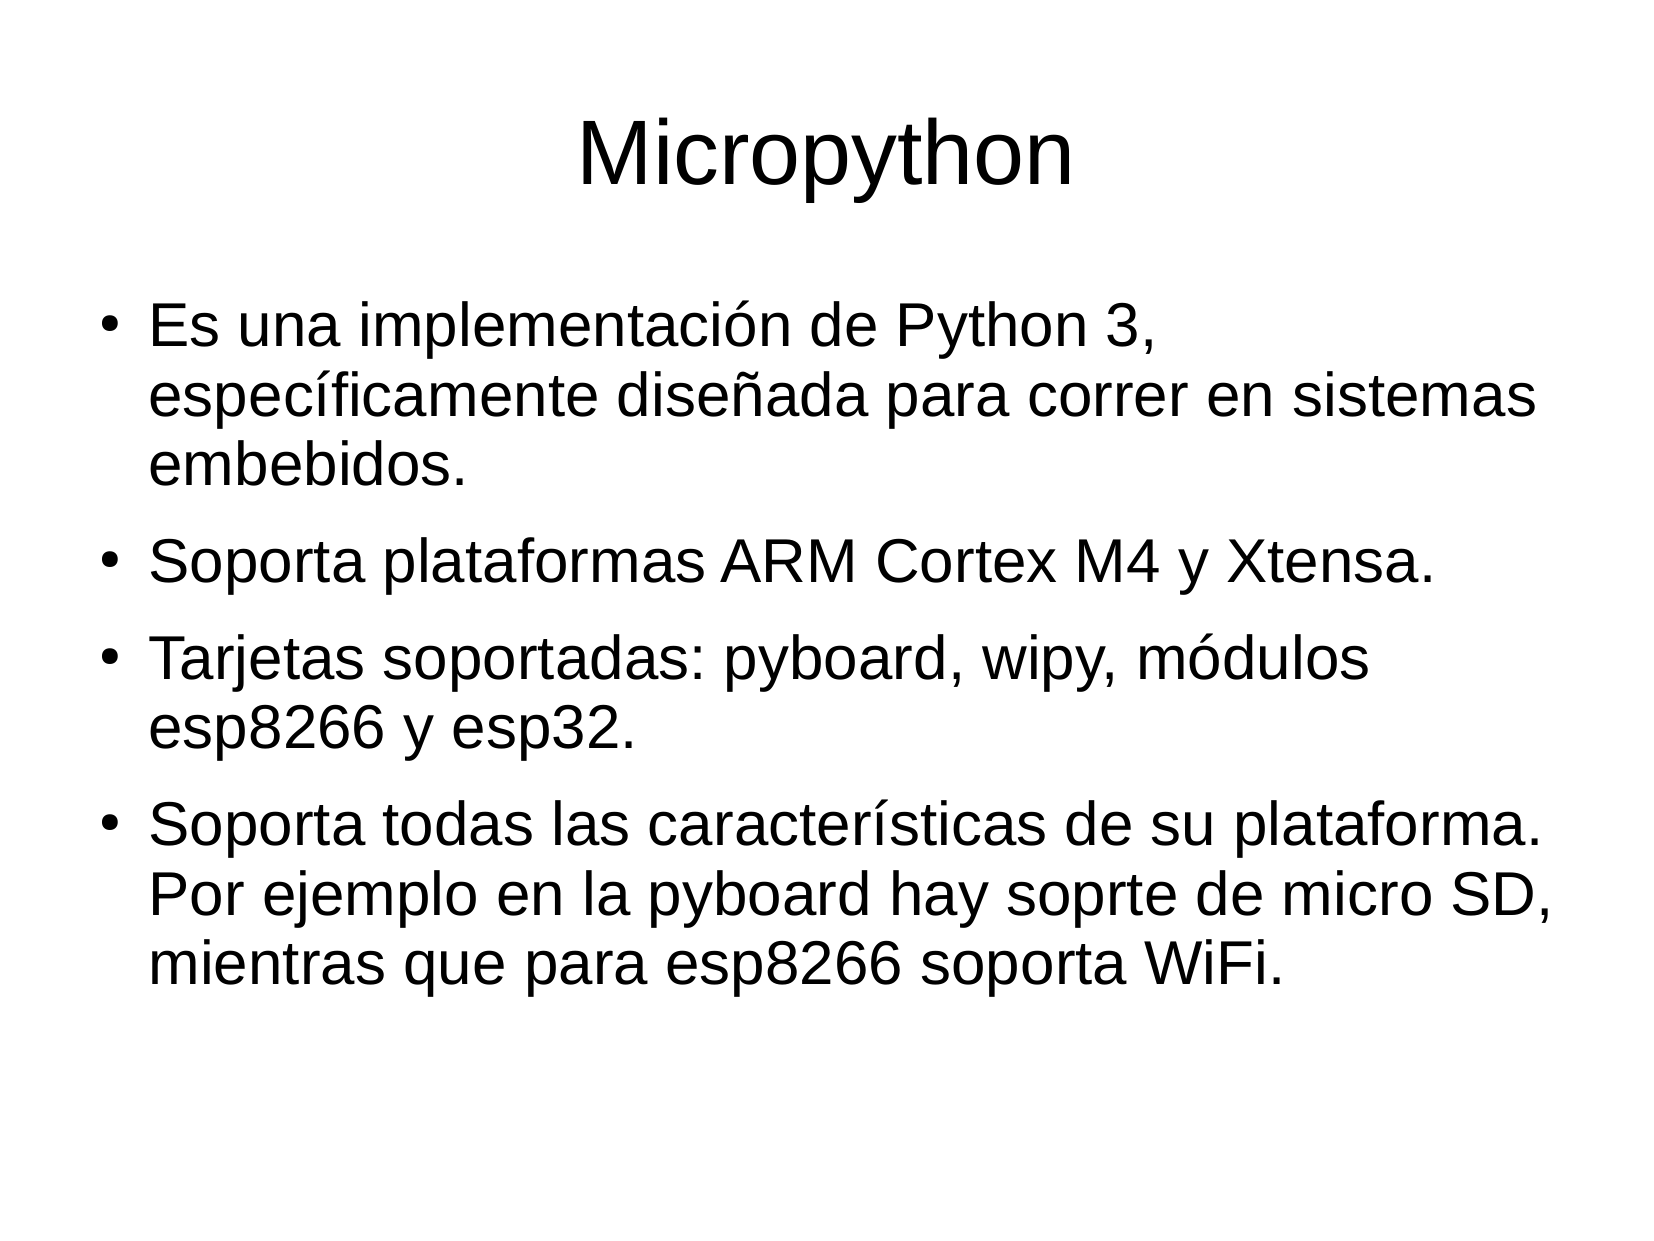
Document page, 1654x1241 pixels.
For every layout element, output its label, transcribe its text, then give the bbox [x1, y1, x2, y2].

title Micropython [82, 49, 1571, 257]
list Es una implementación de Python 3, específicamente diseñada para correr en sistemas embebidos. Soporta plataformas ARM Cortex M4 y Xtensa. Tarjetas soportadas: pyboard, wipy, módulos esp8266 y esp32. Soporta todas las características de su plataforma. Por ejemplo en la pyboard hay soprte de micro SD, mientras que para esp8266 soporta WiFi. [82, 290, 1571, 1010]
